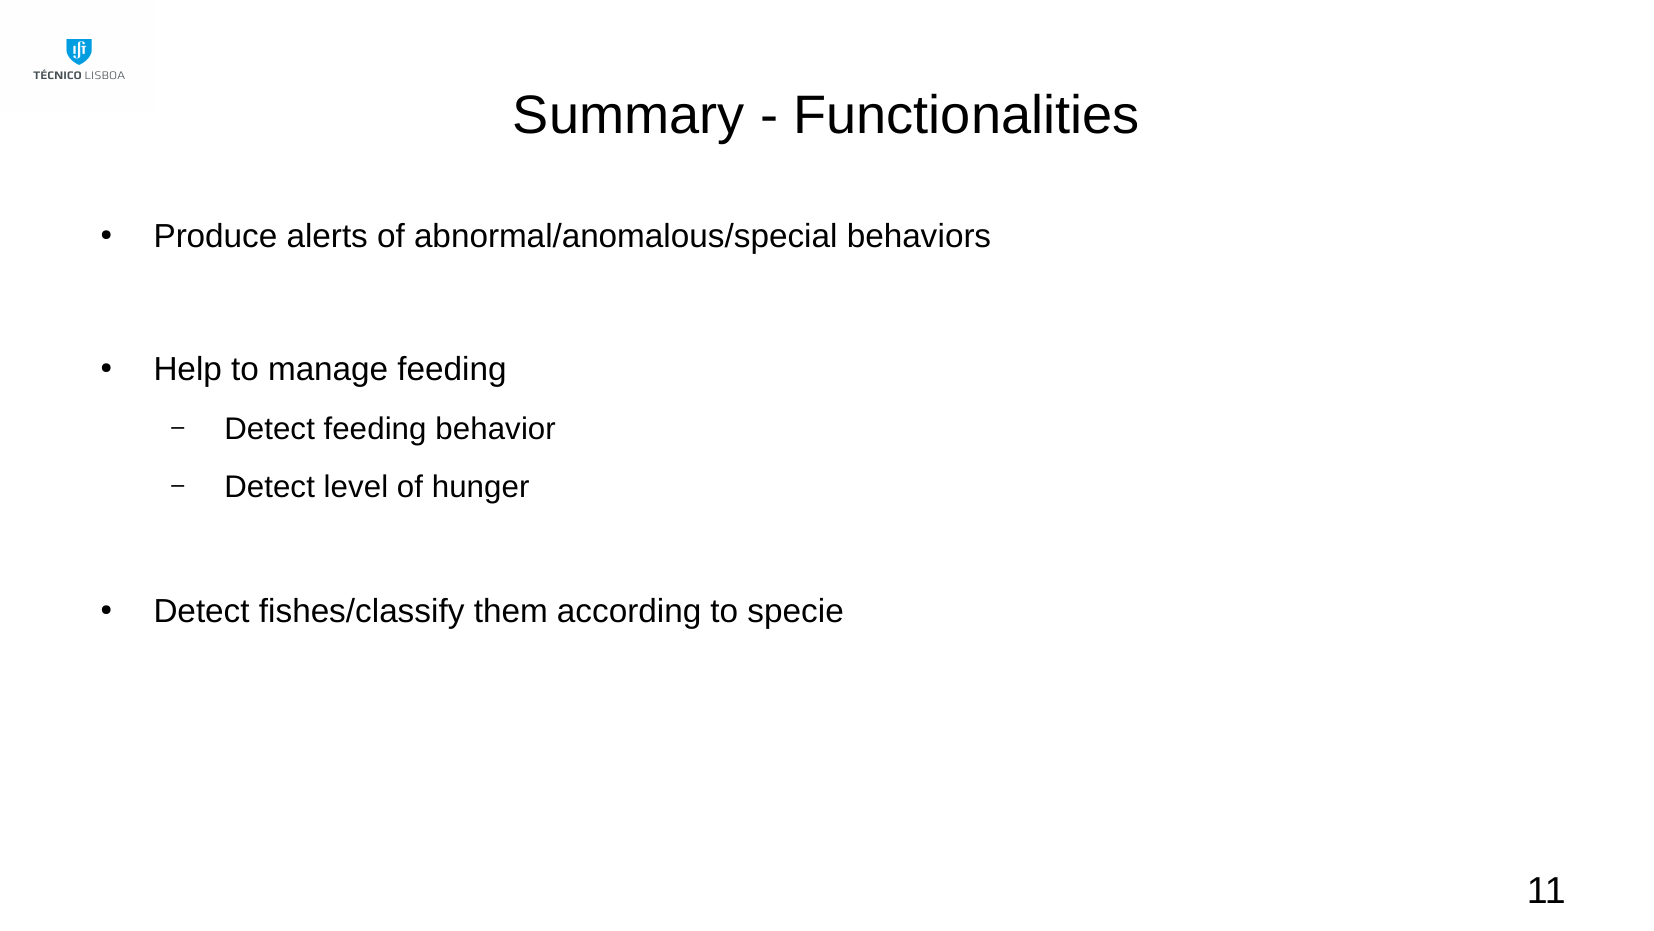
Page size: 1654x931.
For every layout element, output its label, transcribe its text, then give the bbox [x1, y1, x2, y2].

text_box <number> [1512, 862, 1654, 931]
title Summary - Functionalities [82, 37, 1571, 193]
picture [0, 0, 156, 113]
list Produce alerts of abnormal/anomalous/special behaviors Help to manage feeding Detect feeding behavior Detect level of hunger Detect fishes/classify them according to specie [82, 217, 1571, 758]
